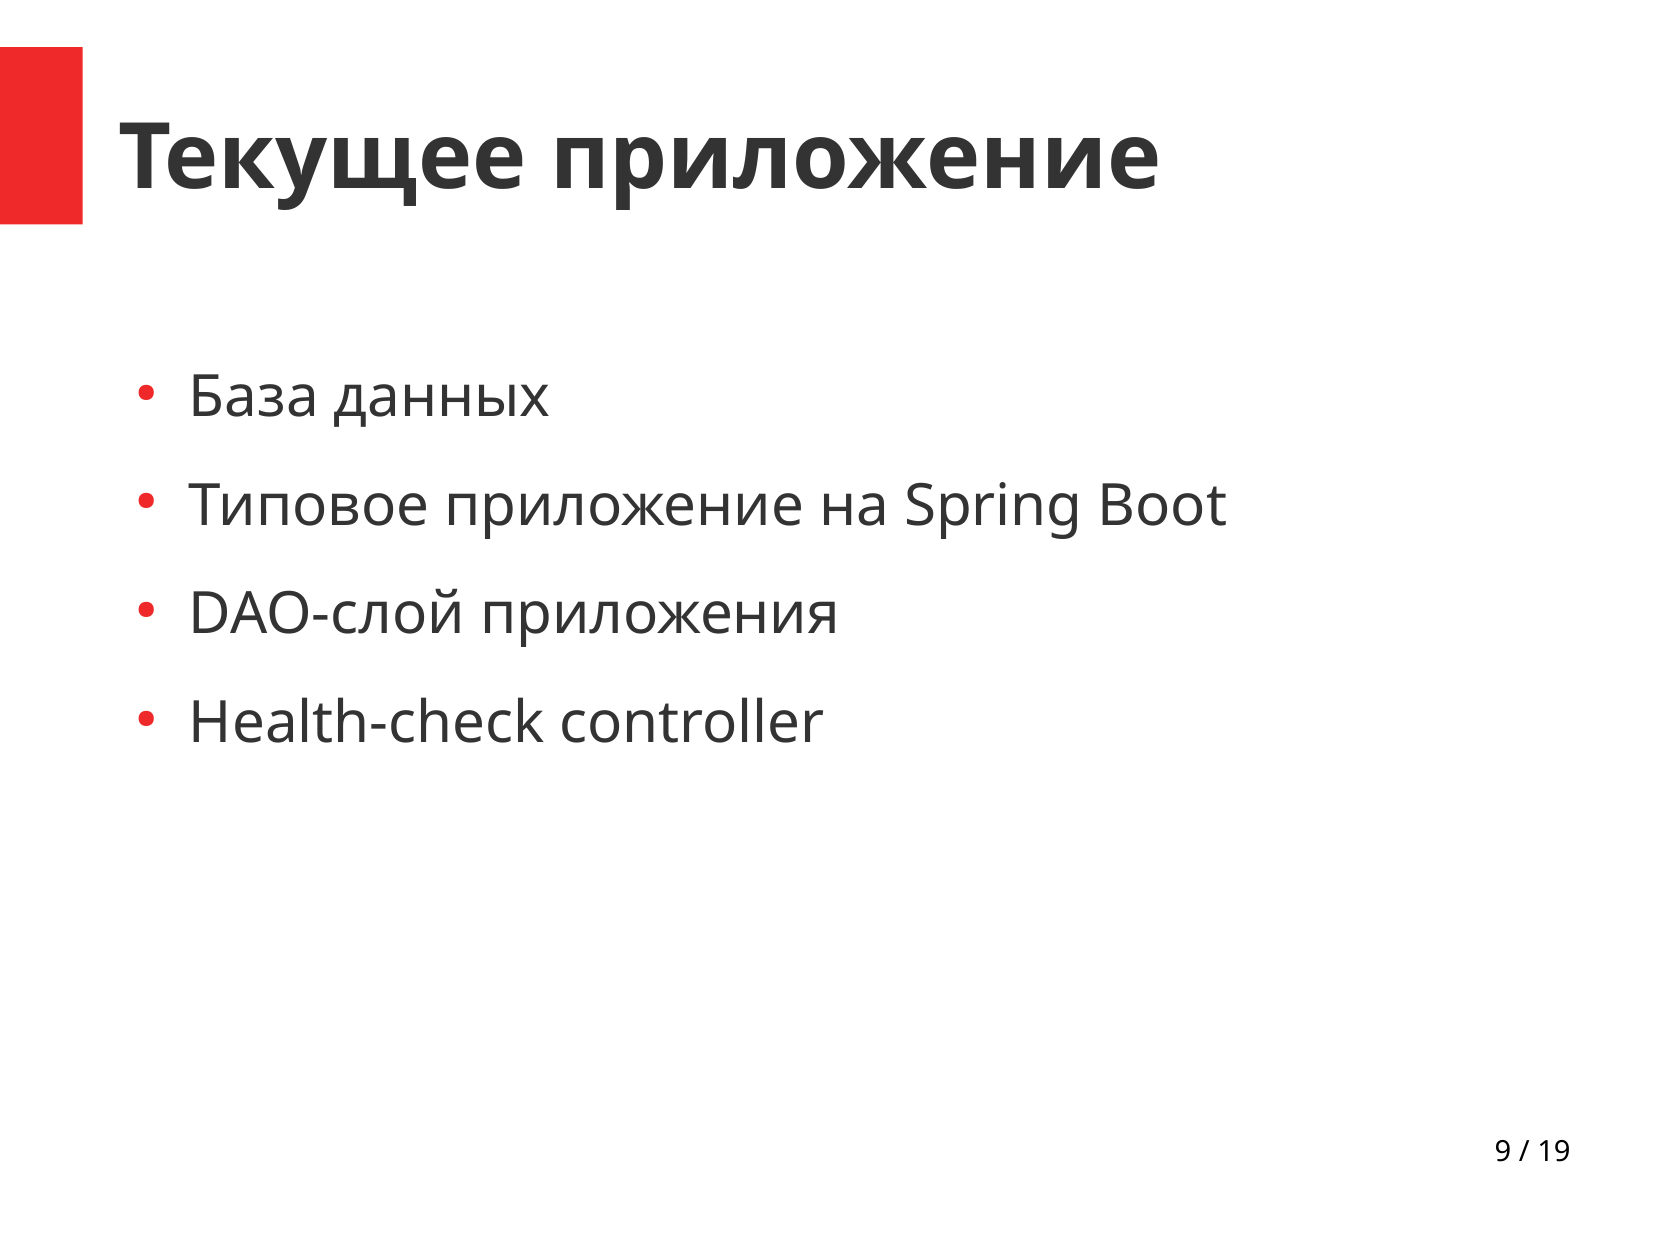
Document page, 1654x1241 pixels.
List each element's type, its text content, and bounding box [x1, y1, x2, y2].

title Текущее приложение [118, 49, 1571, 257]
list База данных Типовое приложение на Spring Boot DAO-слой приложения Health-check controller [118, 354, 1536, 1074]
